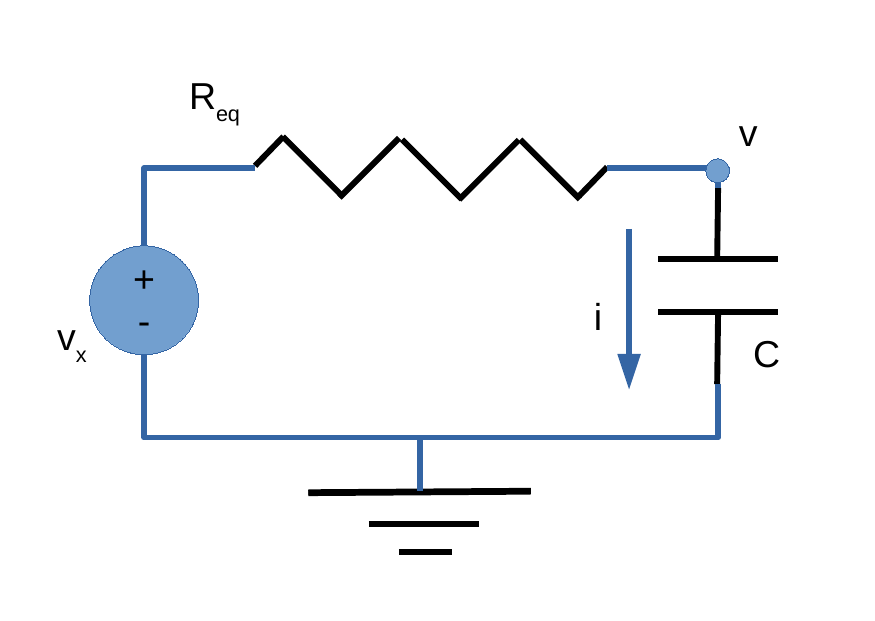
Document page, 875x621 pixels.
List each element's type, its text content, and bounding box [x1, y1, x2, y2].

text_box v [724, 104, 818, 195]
text_box vx [42, 309, 136, 409]
text_box C [738, 326, 832, 416]
text_box + - [89, 245, 199, 355]
text_box [705, 158, 730, 183]
text_box i [579, 289, 673, 379]
text_box Req [174, 67, 295, 167]
